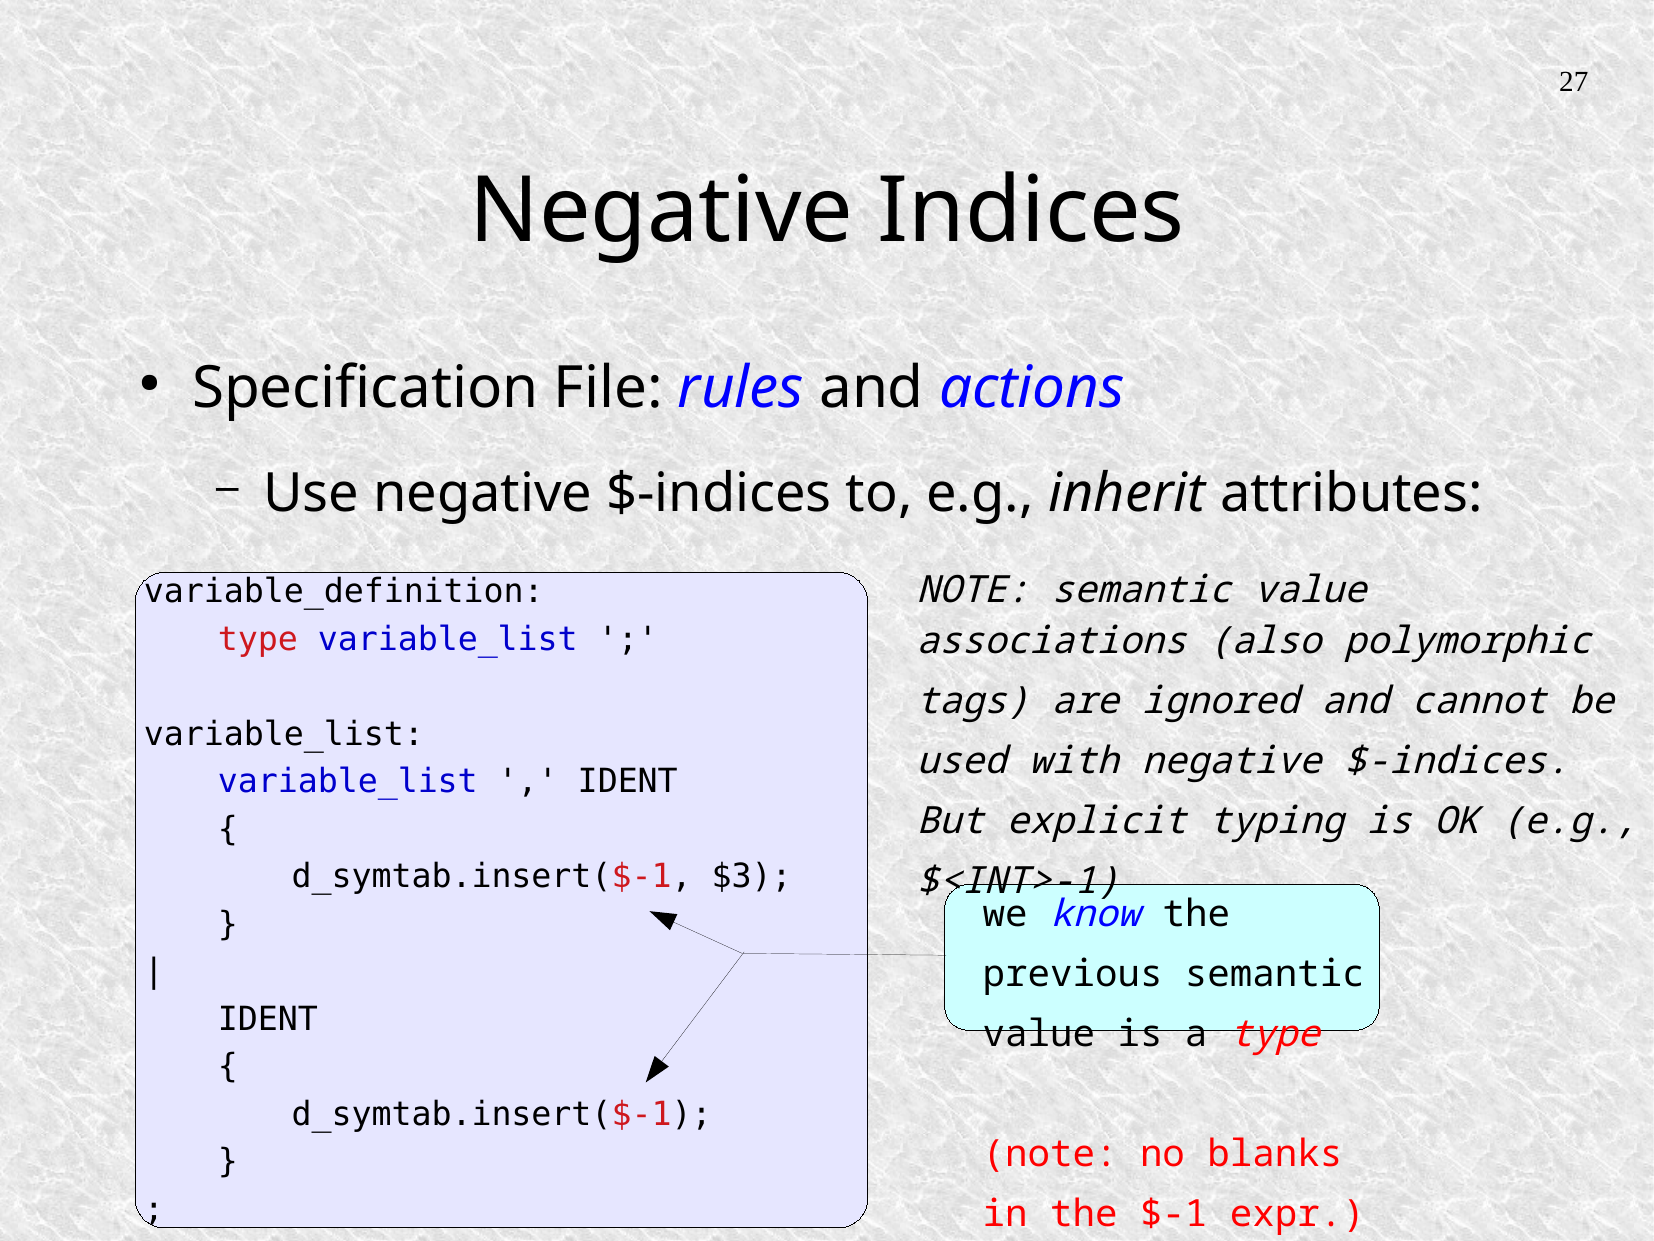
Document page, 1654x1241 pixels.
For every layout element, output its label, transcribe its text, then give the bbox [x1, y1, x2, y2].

list Specification File: rules and actions Use negative $-indices to, e.g., inherit attributes: [121, 344, 1534, 1127]
title Negative Indices [121, 102, 1534, 311]
picture [0, 0, 1654, 1241]
text_box NOTE: semantic value associations (also polymorphic tags) are ignored and cannot be used with negative $-indices. But explicit typing is OK (e.g., $<INT>-1) [907, 562, 1646, 838]
text_box we know the previous semantic value is a type (note: no blanks in the $-1 expr.) [973, 886, 1375, 1193]
text_box variable_definition: type variable_list ';' variable_list: variable_list ',' IDENT { d_symtab.insert($-1, $3); } | IDENT { d_symtab.insert($-1); } ; [135, 572, 868, 1228]
